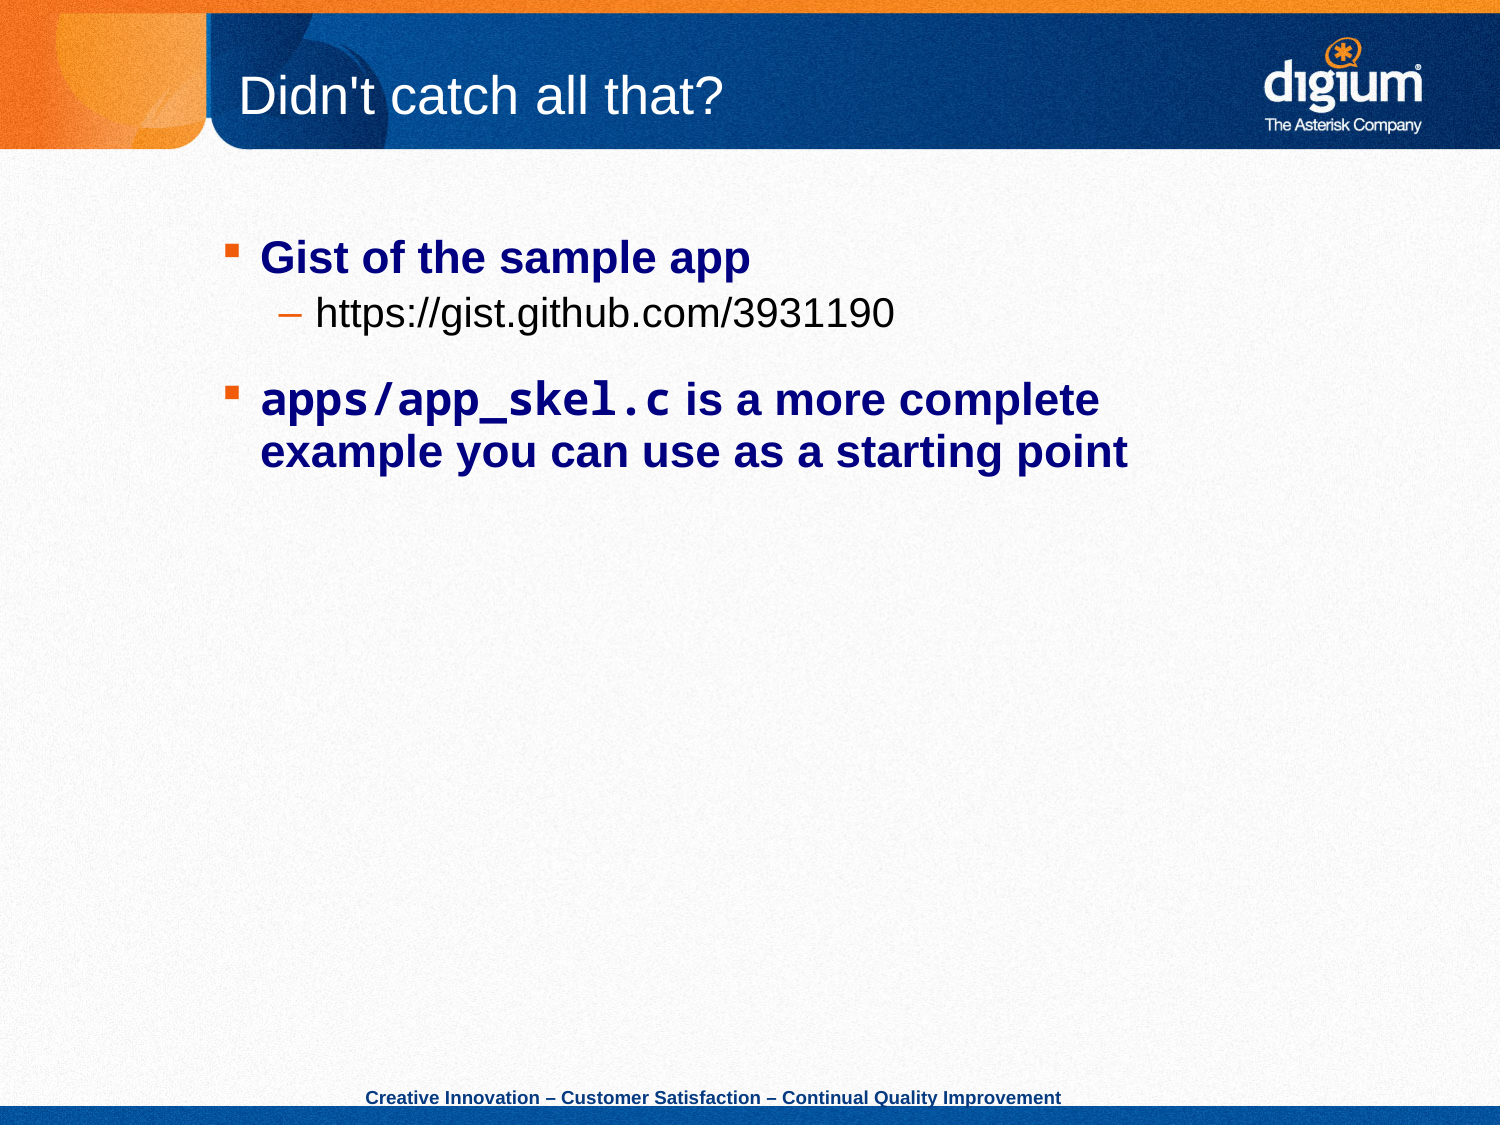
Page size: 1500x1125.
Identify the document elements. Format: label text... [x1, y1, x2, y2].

title Didn't catch all that? [238, 27, 1243, 127]
list Gist of the sample app https://gist.github.com/3931190 apps/app_skel.c is a more complete example you can use as a starting point [206, 224, 1301, 877]
picture [0, 0, 1500, 1125]
